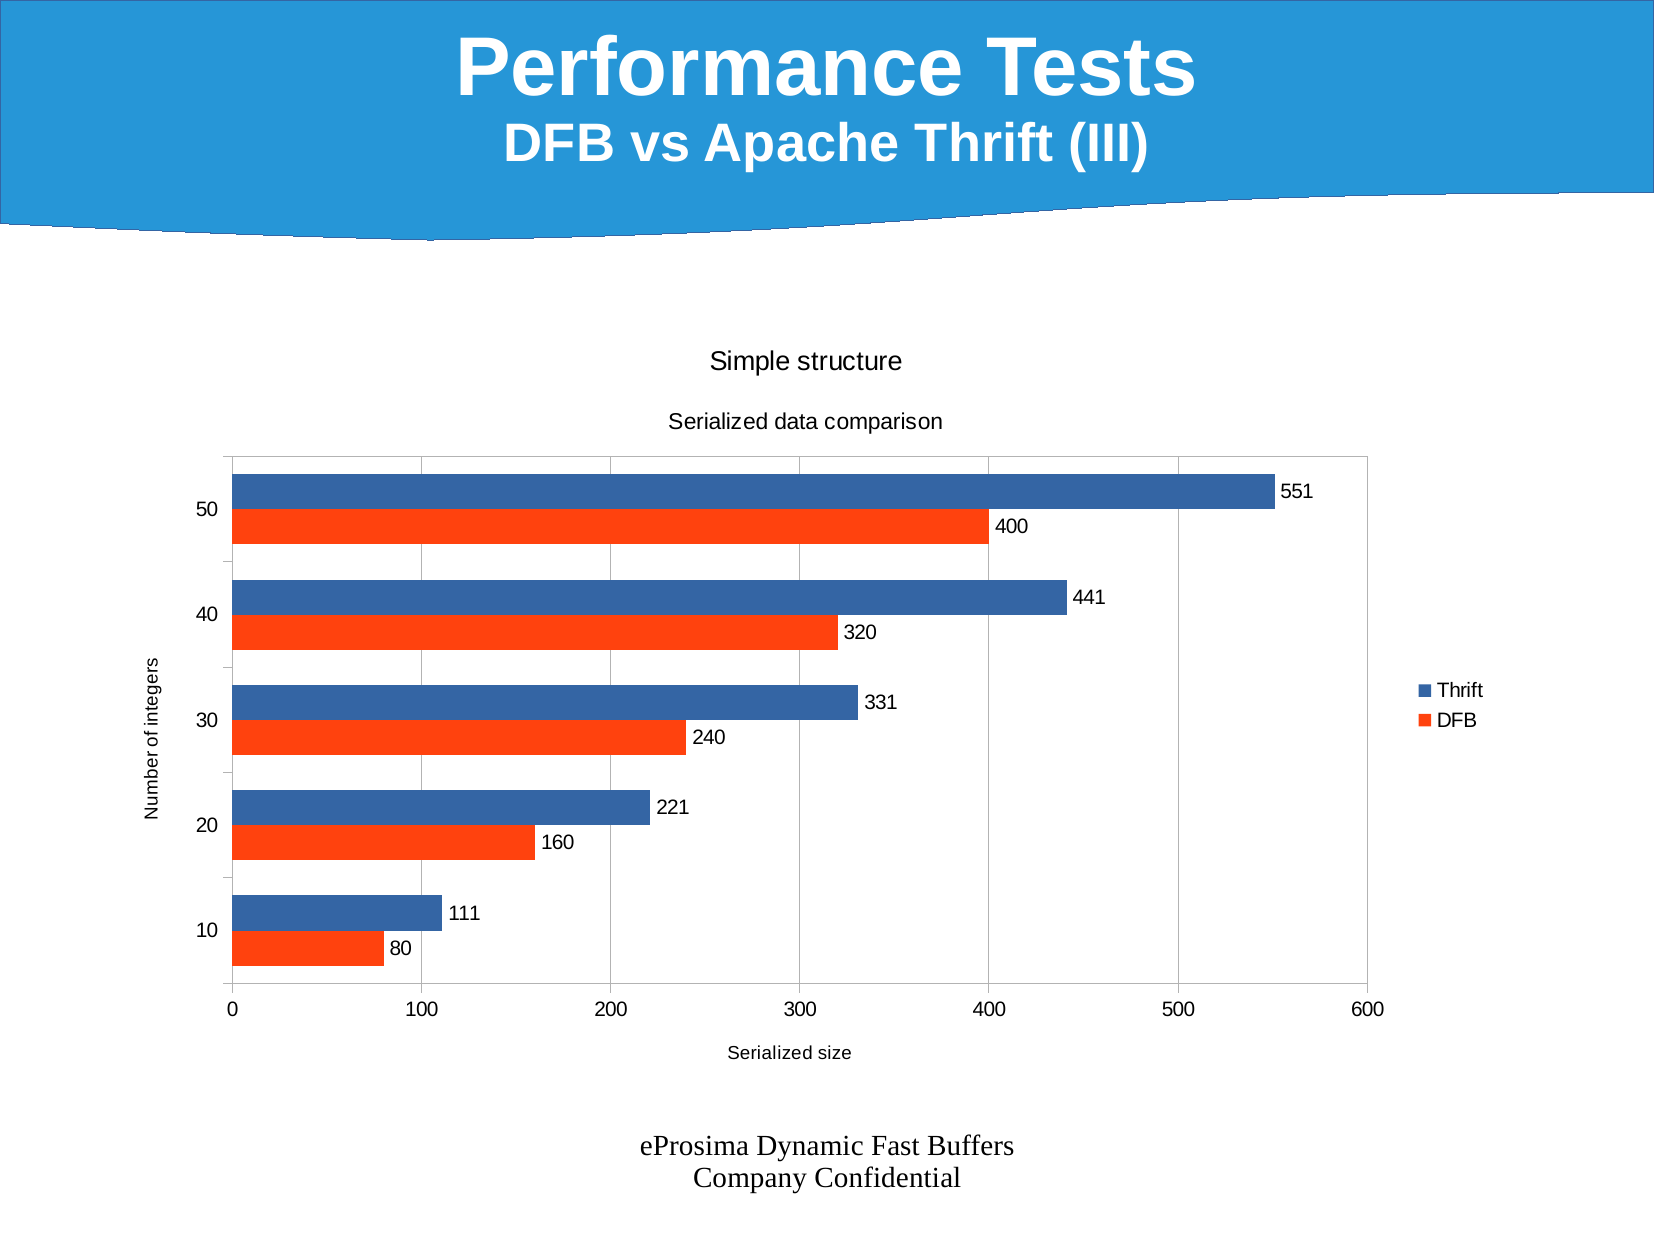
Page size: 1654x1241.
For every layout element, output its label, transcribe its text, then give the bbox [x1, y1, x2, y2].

text_box Performance Tests DFB vs Apache Thrift (III) [0, 0, 1654, 241]
chart [108, 315, 1504, 1096]
